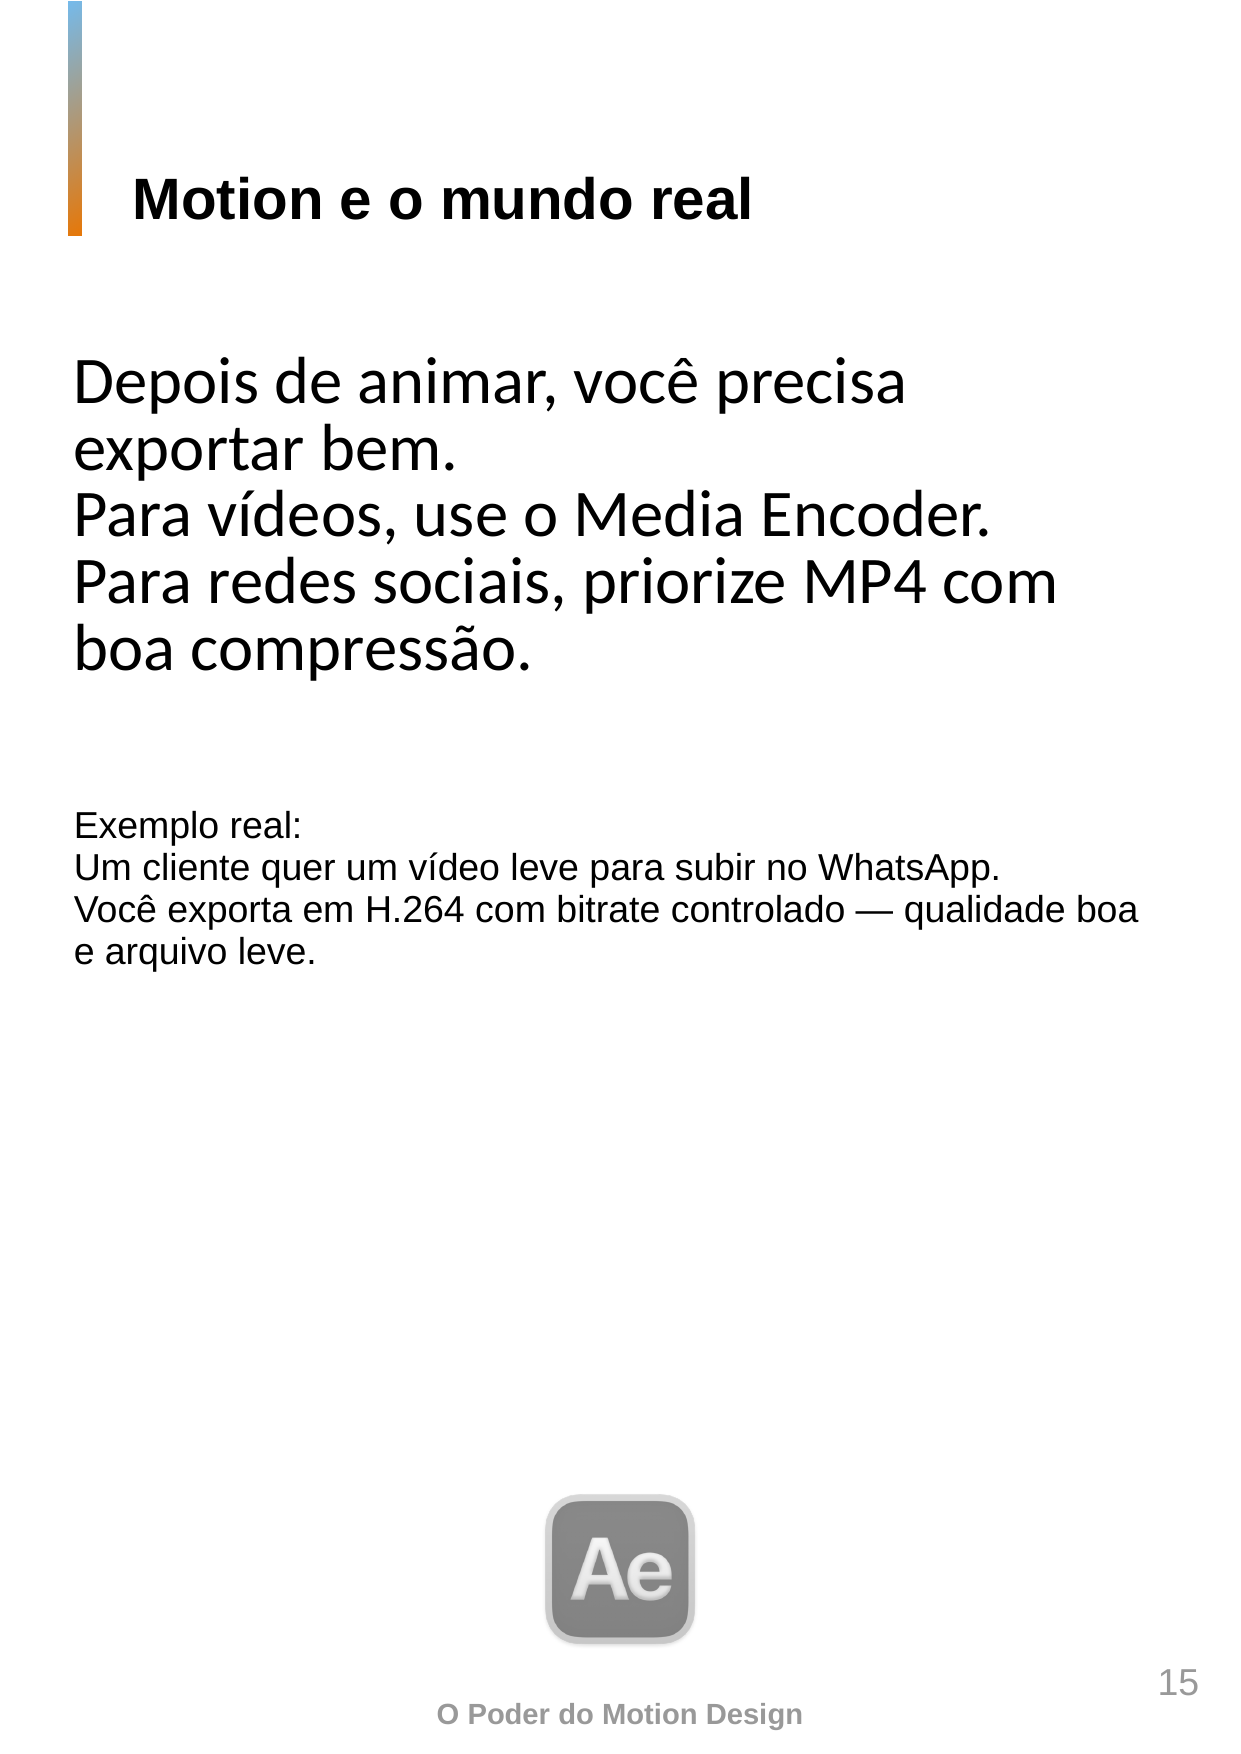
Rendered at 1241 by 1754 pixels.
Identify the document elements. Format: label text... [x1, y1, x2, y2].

text_box Depois de animar, você precisa exportar bem. Para vídeos, use o Media Encoder. Para redes sociais, priorize MP4 com boa compressão. [59, 345, 1152, 695]
text_box Exemplo real: Um cliente quer um vídeo leve para subir no WhatsApp. Você exporta em H.264 com bitrate controlado — qualidade boa e arquivo leve. [59, 797, 1182, 1565]
text_box 15 [1142, 1653, 1215, 1711]
text_box [67, 0, 83, 237]
picture [527, 1476, 713, 1662]
text_box Motion e o mundo real [118, 159, 1182, 240]
text_box O Poder do Motion Design [421, 1690, 819, 1739]
